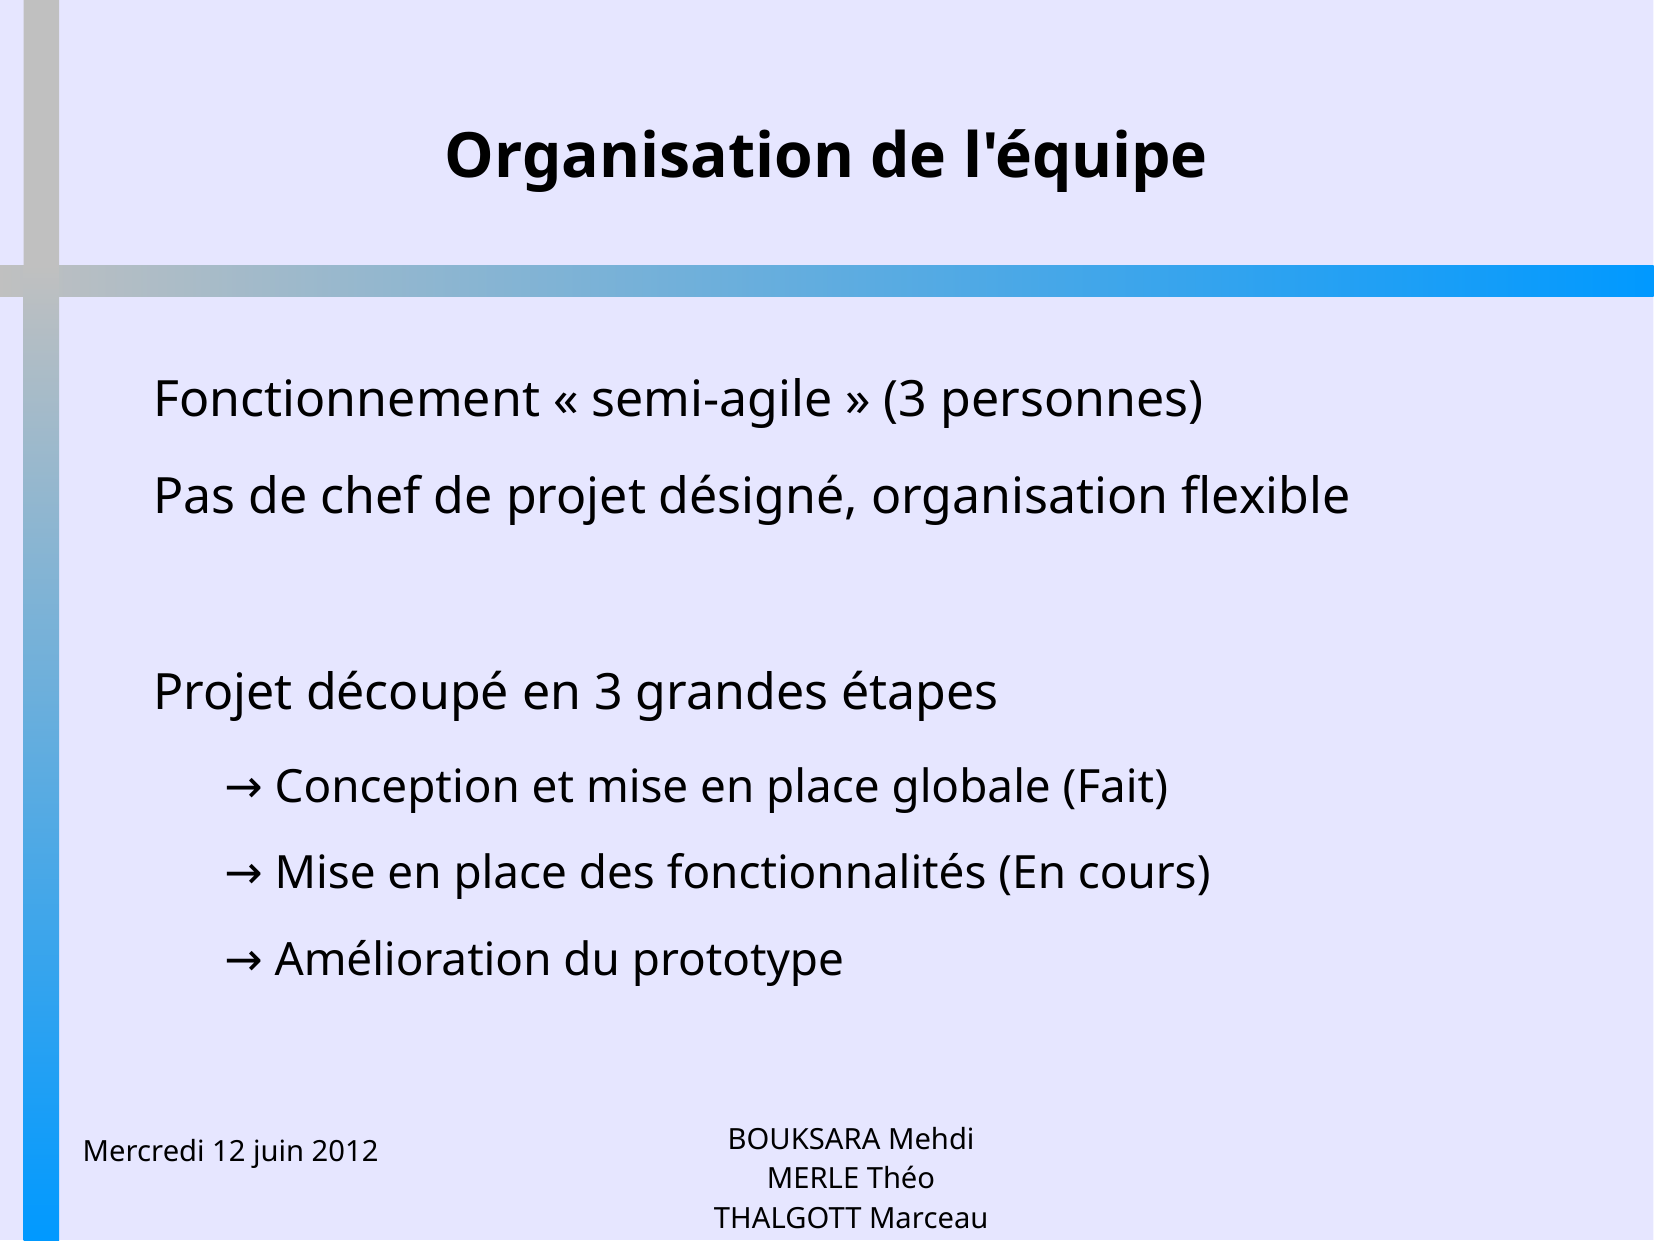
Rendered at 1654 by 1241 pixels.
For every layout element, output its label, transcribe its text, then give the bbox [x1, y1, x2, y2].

title Organisation de l'équipe [82, 49, 1571, 257]
list Fonctionnement « semi-agile » (3 personnes) Pas de chef de projet désigné, organisation flexible Projet découpé en 3 grandes étapes → Conception et mise en place globale (Fait) → Mise en place des fonctionnalités (En cours) → Amélioration du prototype [82, 362, 1571, 1182]
